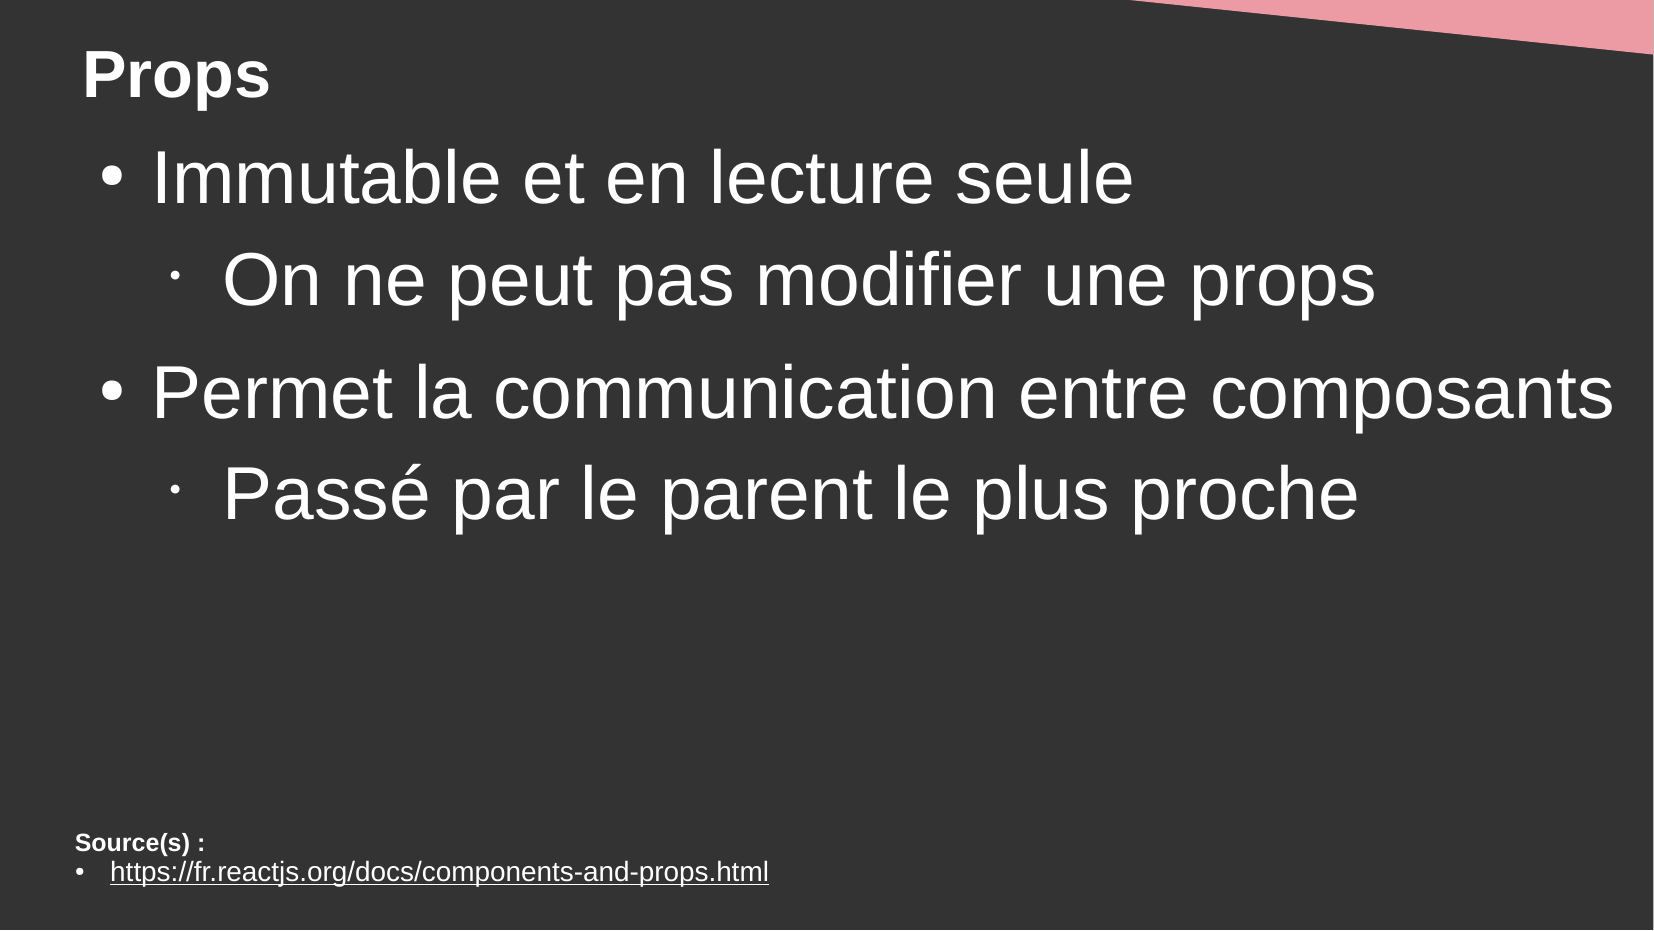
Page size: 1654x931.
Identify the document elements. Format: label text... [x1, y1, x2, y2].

list Immutable et en lecture seule On ne peut pas modifier une props Permet la communication entre composants Passé par le parent le plus proche [80, 135, 1619, 780]
title Props [82, 37, 1571, 114]
text_box Source(s) : https://fr.reactjs.org/docs/components-and-props.html [59, 821, 1546, 906]
text_box [1129, 0, 1654, 55]
